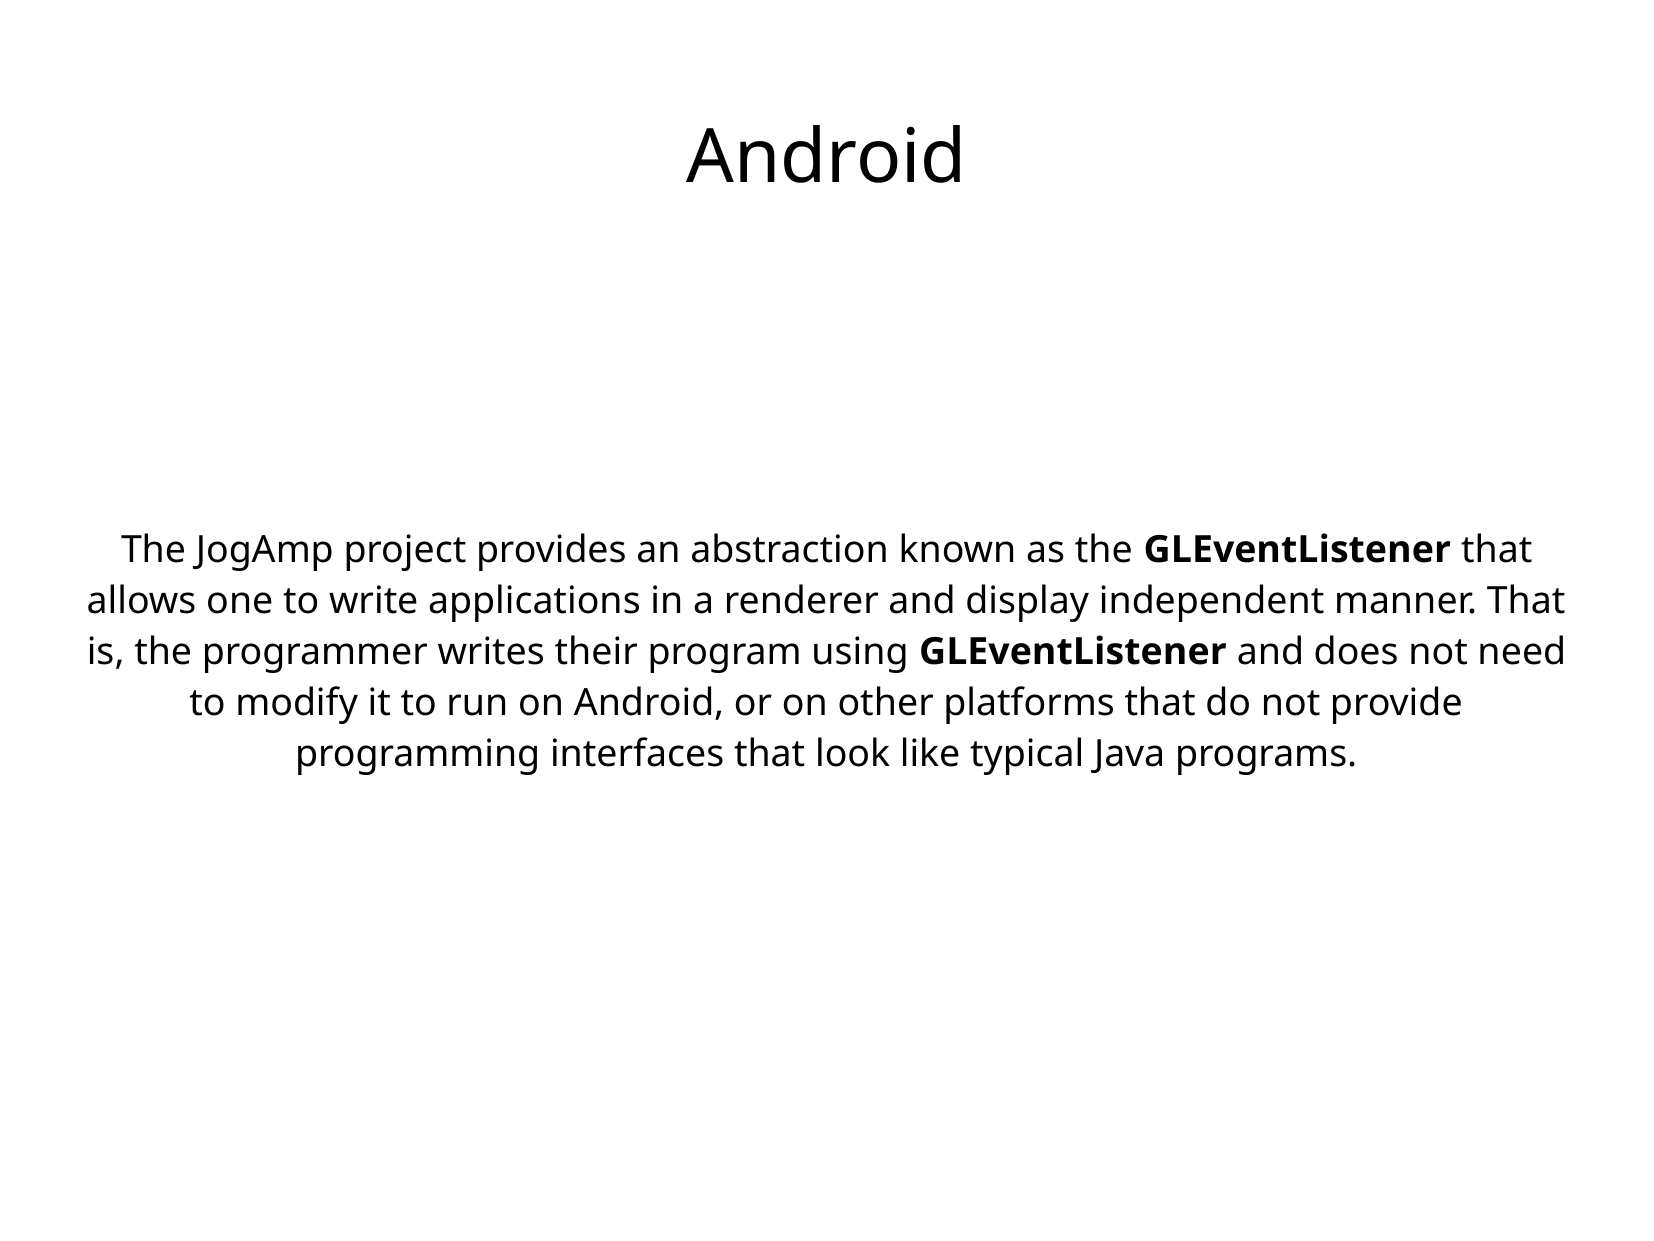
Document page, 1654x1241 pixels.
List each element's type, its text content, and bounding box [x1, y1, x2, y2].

subtitle The JogAmp project provides an abstraction known as the GLEventListener that allows one to write applications in a renderer and display independent manner. That is, the programmer writes their program using GLEventListener and does not need to modify it to run on Android, or on other platforms that do not provide programming interfaces that look like typical Java programs. [82, 290, 1571, 1010]
title Android [82, 49, 1571, 257]
